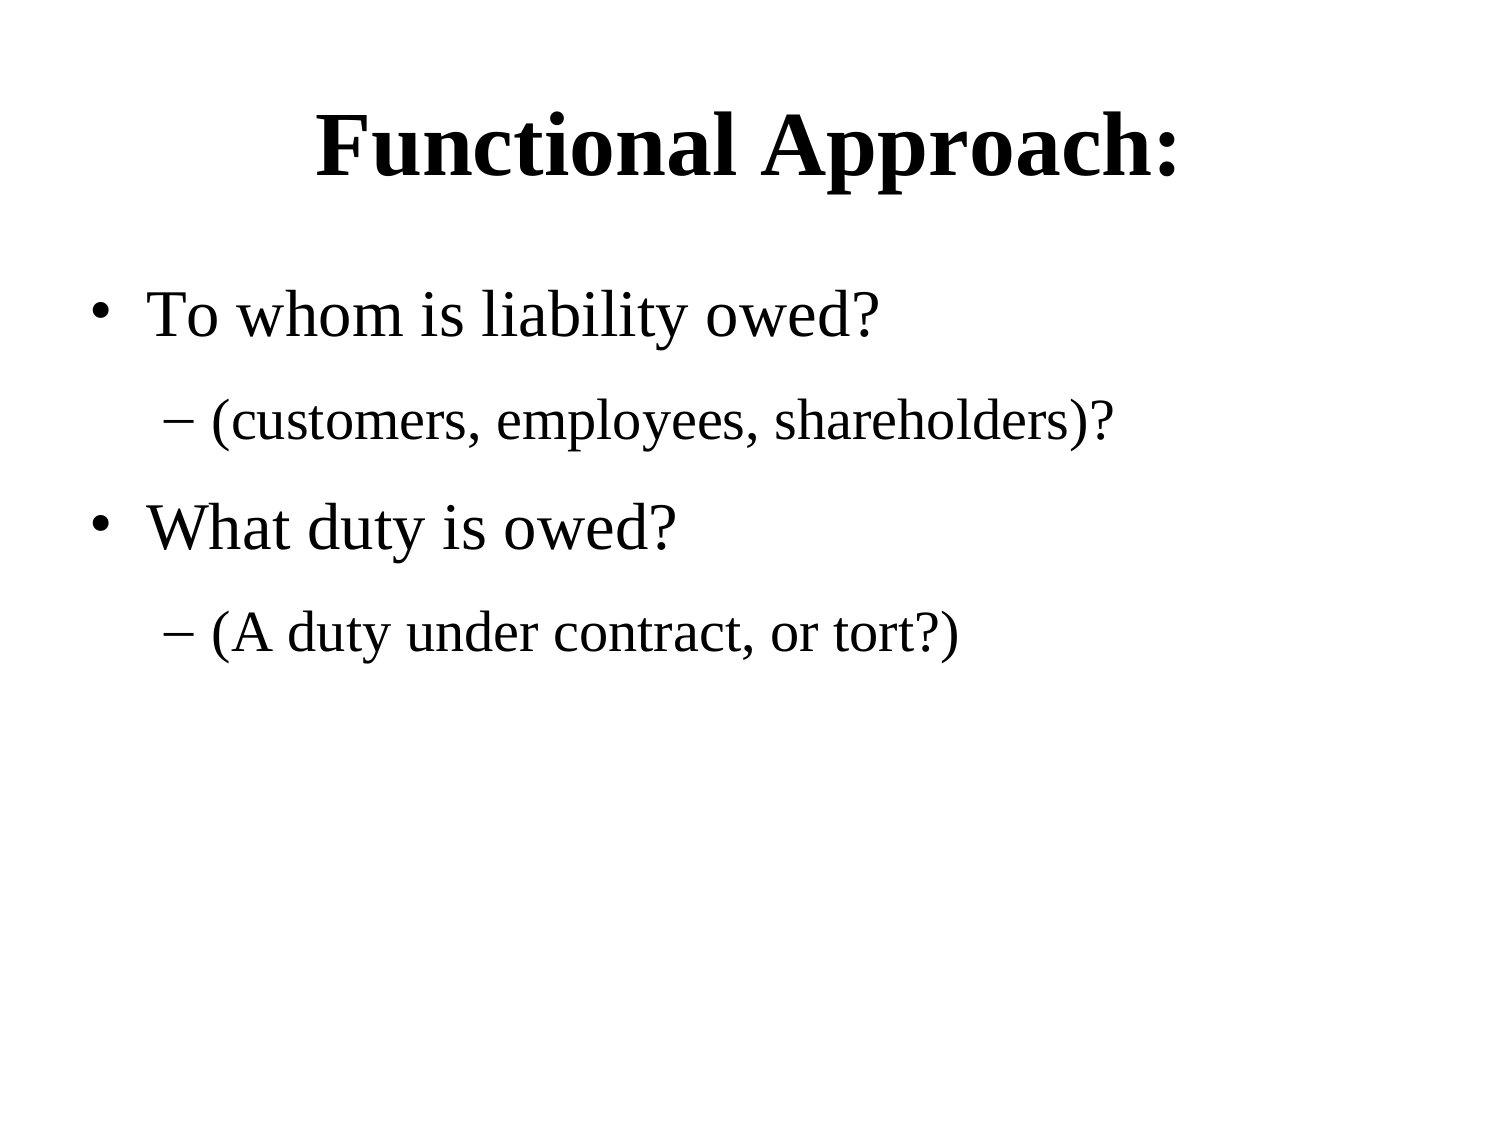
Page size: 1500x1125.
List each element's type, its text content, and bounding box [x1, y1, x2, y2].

title Functional Approach: [75, 45, 1426, 233]
list To whom is liability owed? (customers, employees, shareholders)? What duty is owed? (A duty under contract, or tort?) [75, 262, 1426, 1005]
